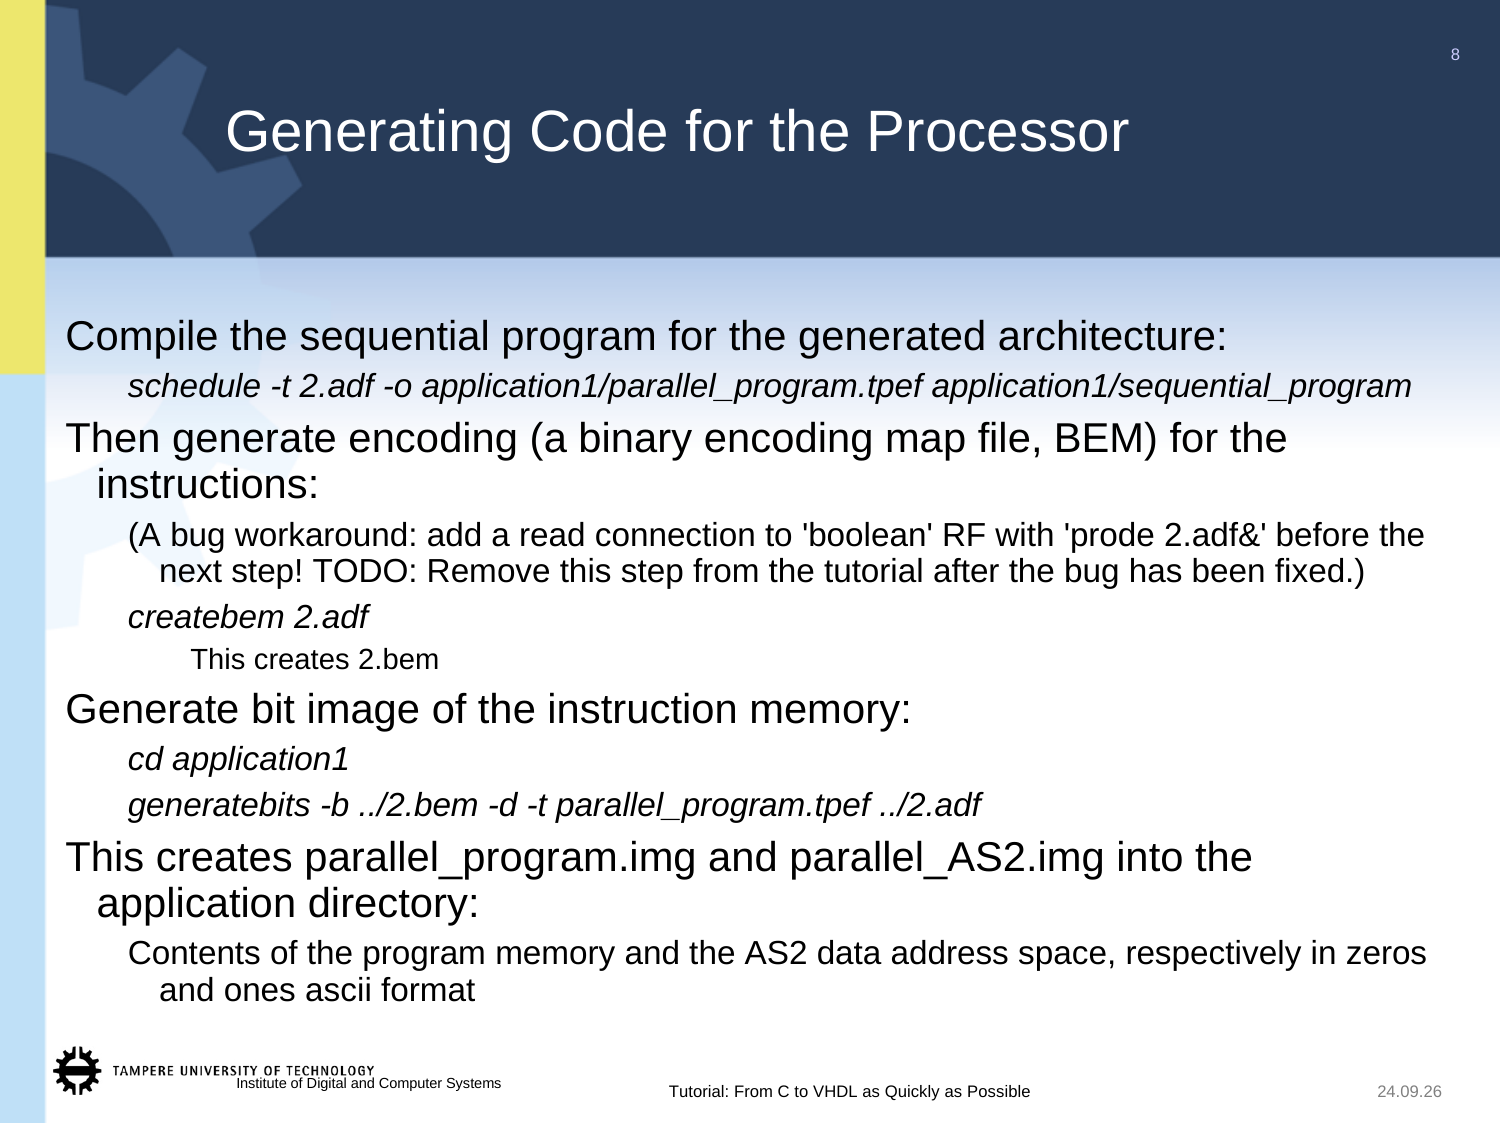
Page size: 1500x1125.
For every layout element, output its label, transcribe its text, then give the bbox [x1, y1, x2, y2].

picture [0, 0, 1500, 1123]
title Generating Code for the Processor [224, 37, 1375, 226]
list Compile the sequential program for the generated architecture: schedule -t 2.adf -o application1/parallel_program.tpef application1/sequential_program Then generate encoding (a binary encoding map file, BEM) for the instructions: (A bug workaround: add a read connection to 'boolean' RF with 'prode 2.adf&' before the next step! TODO: Remove this step from the tutorial after the bug has been fixed.) createbem 2.adf This creates 2.bem Generate bit image of the instruction memory: cd application1 generatebits -b ../2.bem -d -t parallel_program.tpef ../2.adf This creates parallel_program.img and parallel_AS2.img into the application directory: Contents of the program memory and the AS2 data address space, respectively in zeros and ones ascii format [65, 312, 1447, 1013]
